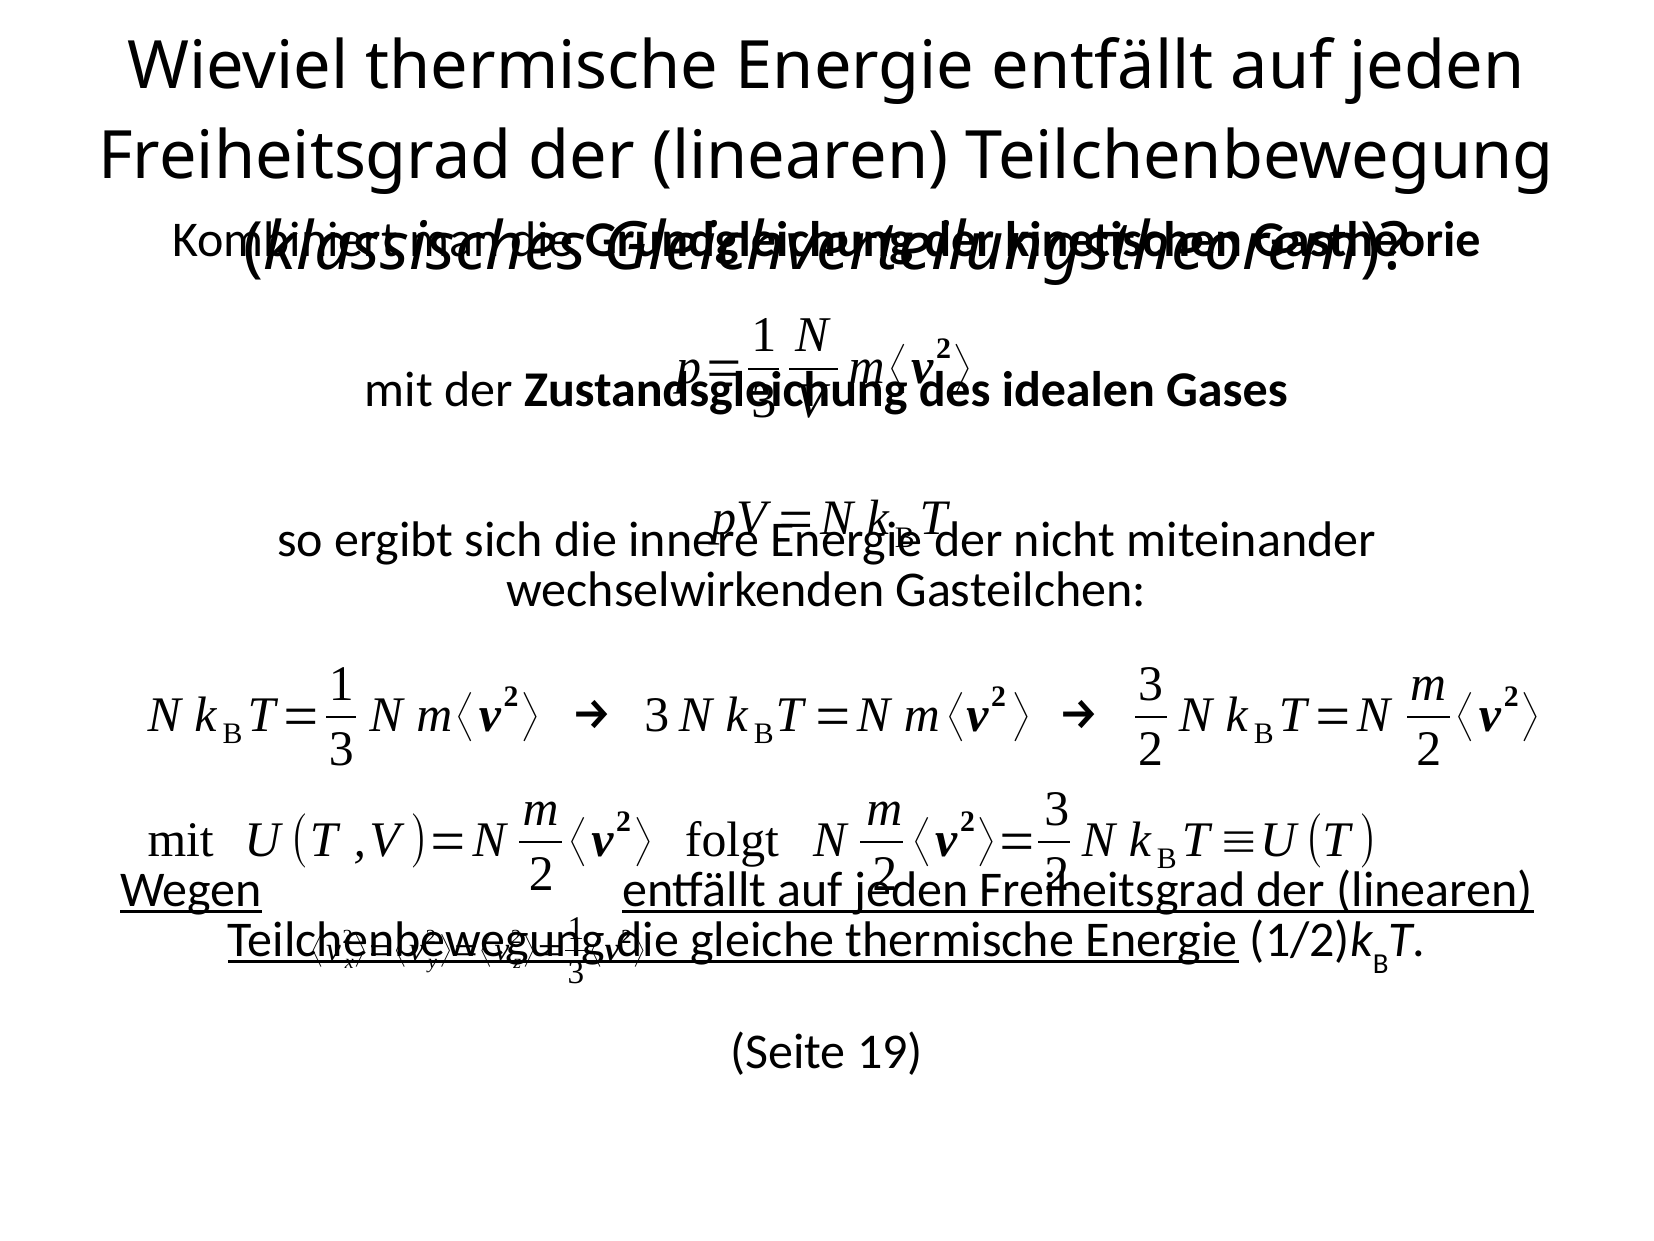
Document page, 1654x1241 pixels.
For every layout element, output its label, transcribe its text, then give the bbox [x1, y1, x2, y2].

chart [657, 308, 984, 430]
chart [131, 656, 1551, 903]
chart [303, 910, 654, 992]
chart [692, 491, 967, 555]
title Wieviel thermische Energie entfällt auf jeden Freiheitsgrad der (linearen) Teilchenbewegung (klassisches Gleichverteilungstheorem)? [82, 19, 1571, 125]
subtitle Kombiniert man die Grundgleichung der kinetischen Gastheorie mit der Zustandsgleichung des idealen Gases so ergibt sich die innere Energie der nicht miteinander wechselwirkenden Gasteilchen: Wegen entfällt auf jeden Freiheitsgrad der (linearen) Teilchenbewegung die gleiche thermische Energie (1/2)kBT. (Seite 19) [82, 125, 1571, 1174]
